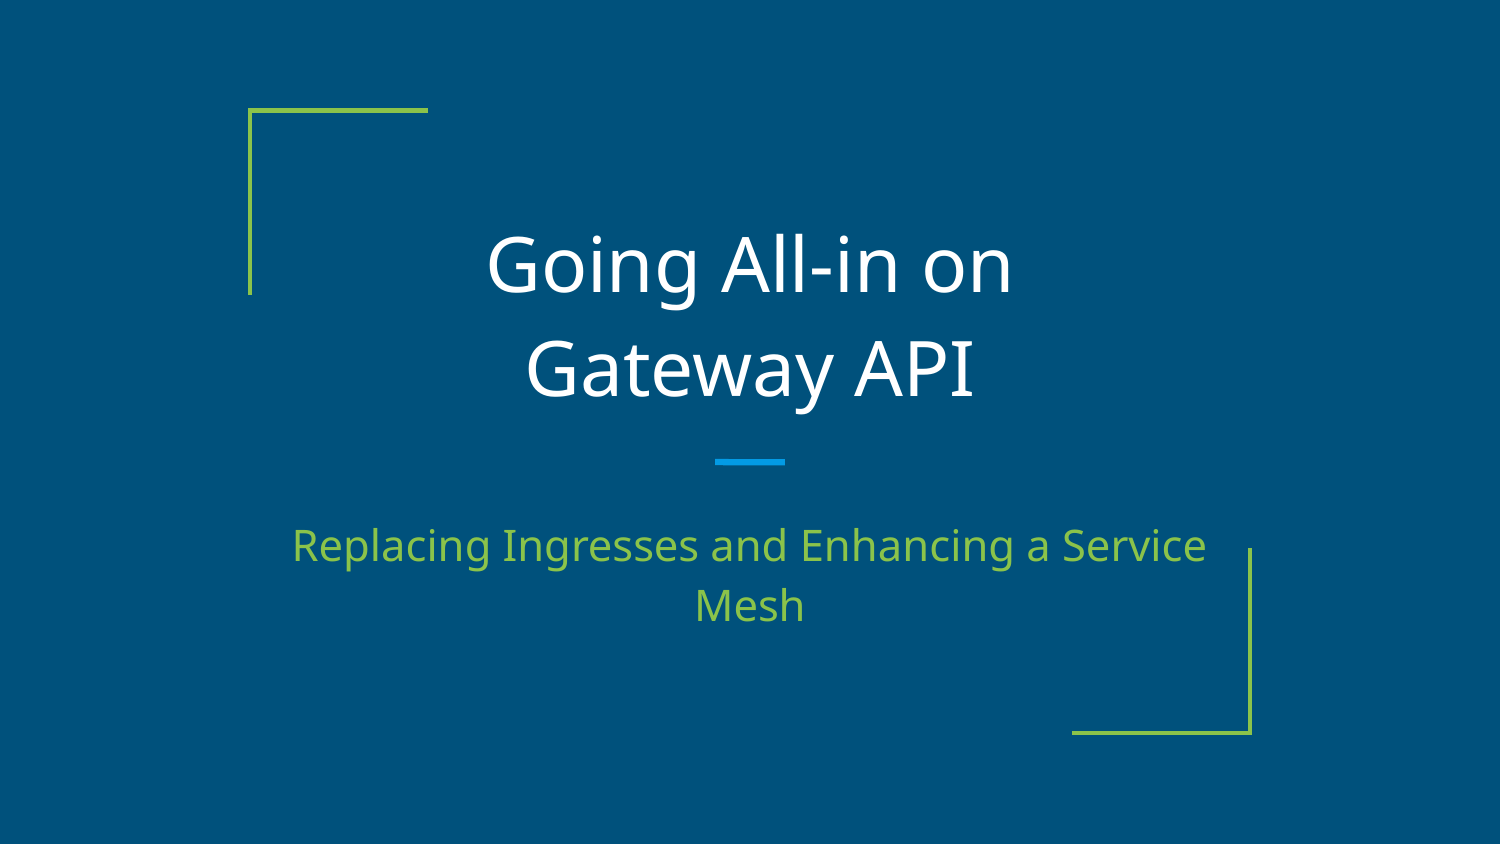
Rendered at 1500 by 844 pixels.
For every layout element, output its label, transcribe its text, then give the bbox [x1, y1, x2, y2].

title Going All-in on Gateway API [275, 195, 1225, 435]
subtitle Replacing Ingresses and Enhancing a Service Mesh [275, 500, 1225, 650]
